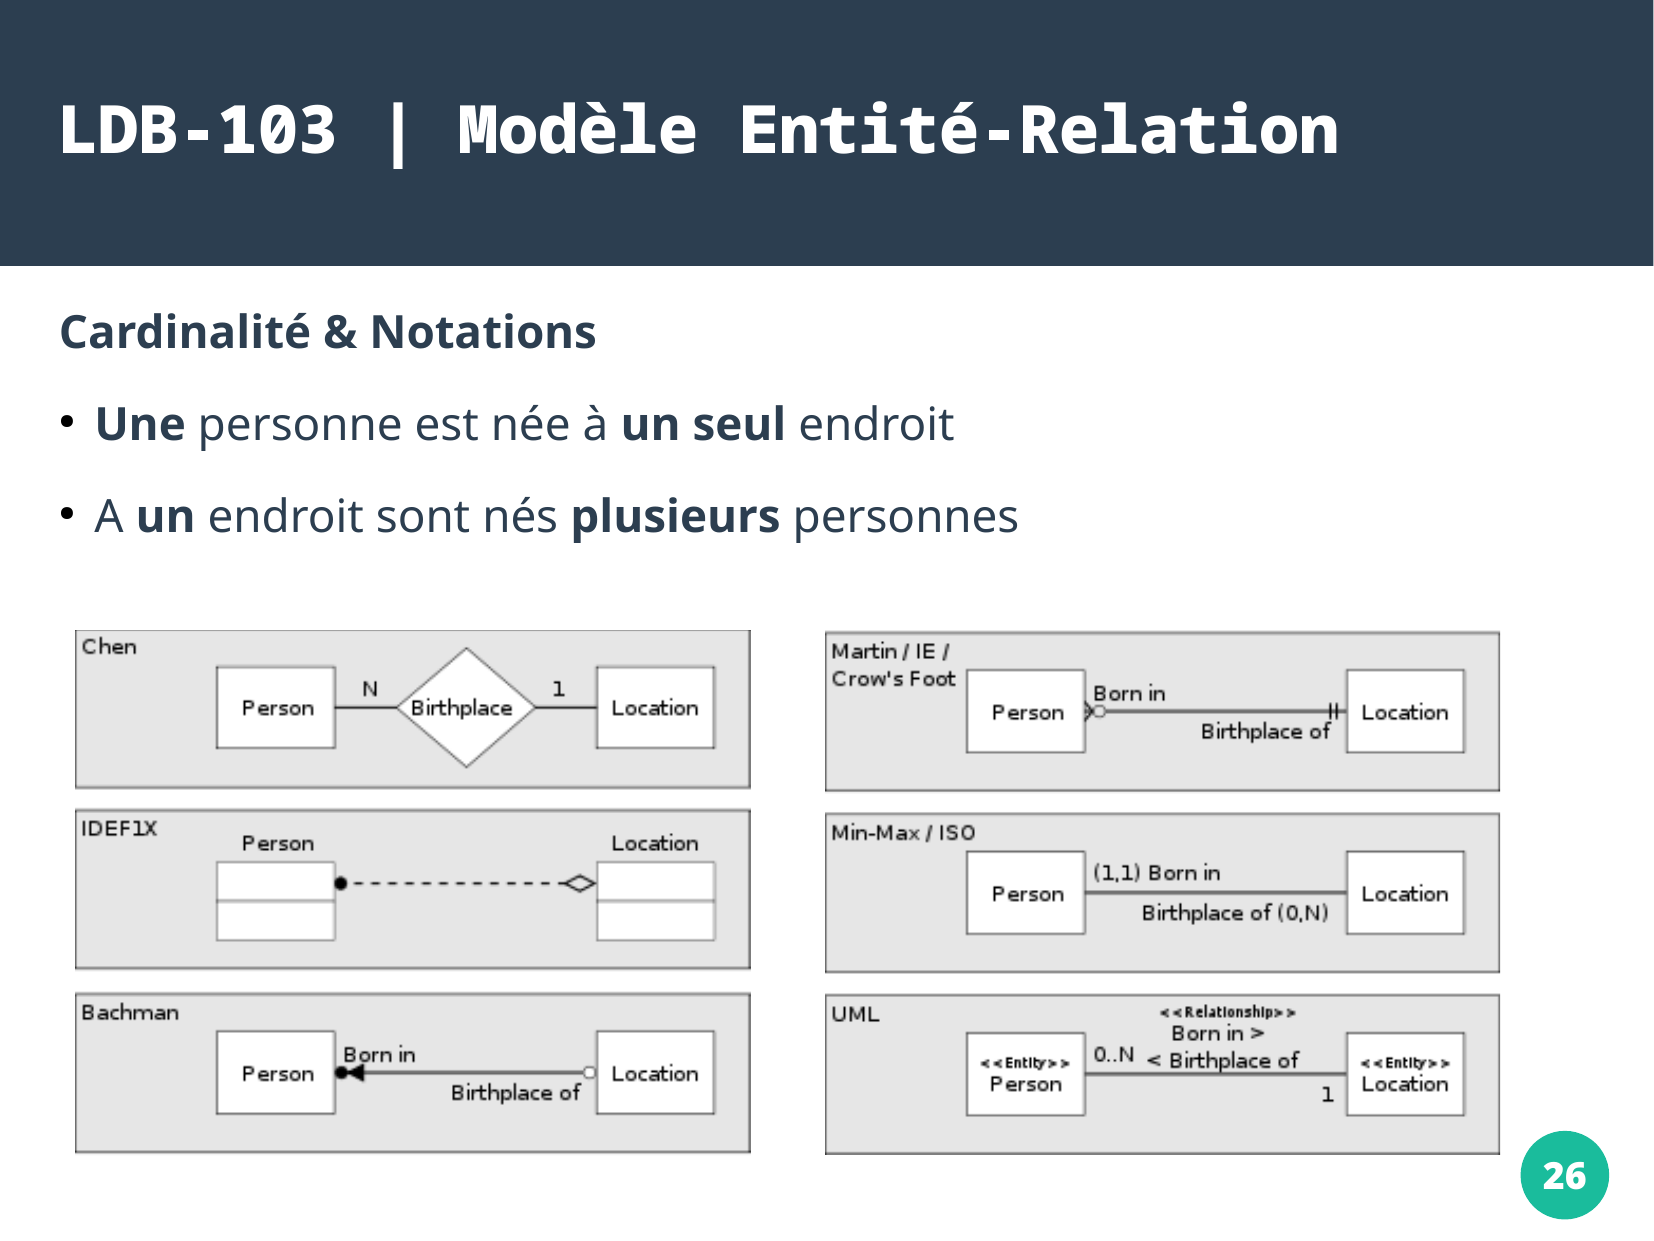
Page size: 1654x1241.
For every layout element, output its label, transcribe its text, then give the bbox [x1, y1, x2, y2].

title LDB-103 | Modèle Entité-Relation [58, 49, 1595, 207]
list Cardinalité & Notations Une personne est née à un seul endroit A un endroit sont nés plusieurs personnes [58, 300, 1606, 586]
picture [825, 630, 1501, 1156]
picture [75, 630, 751, 1156]
